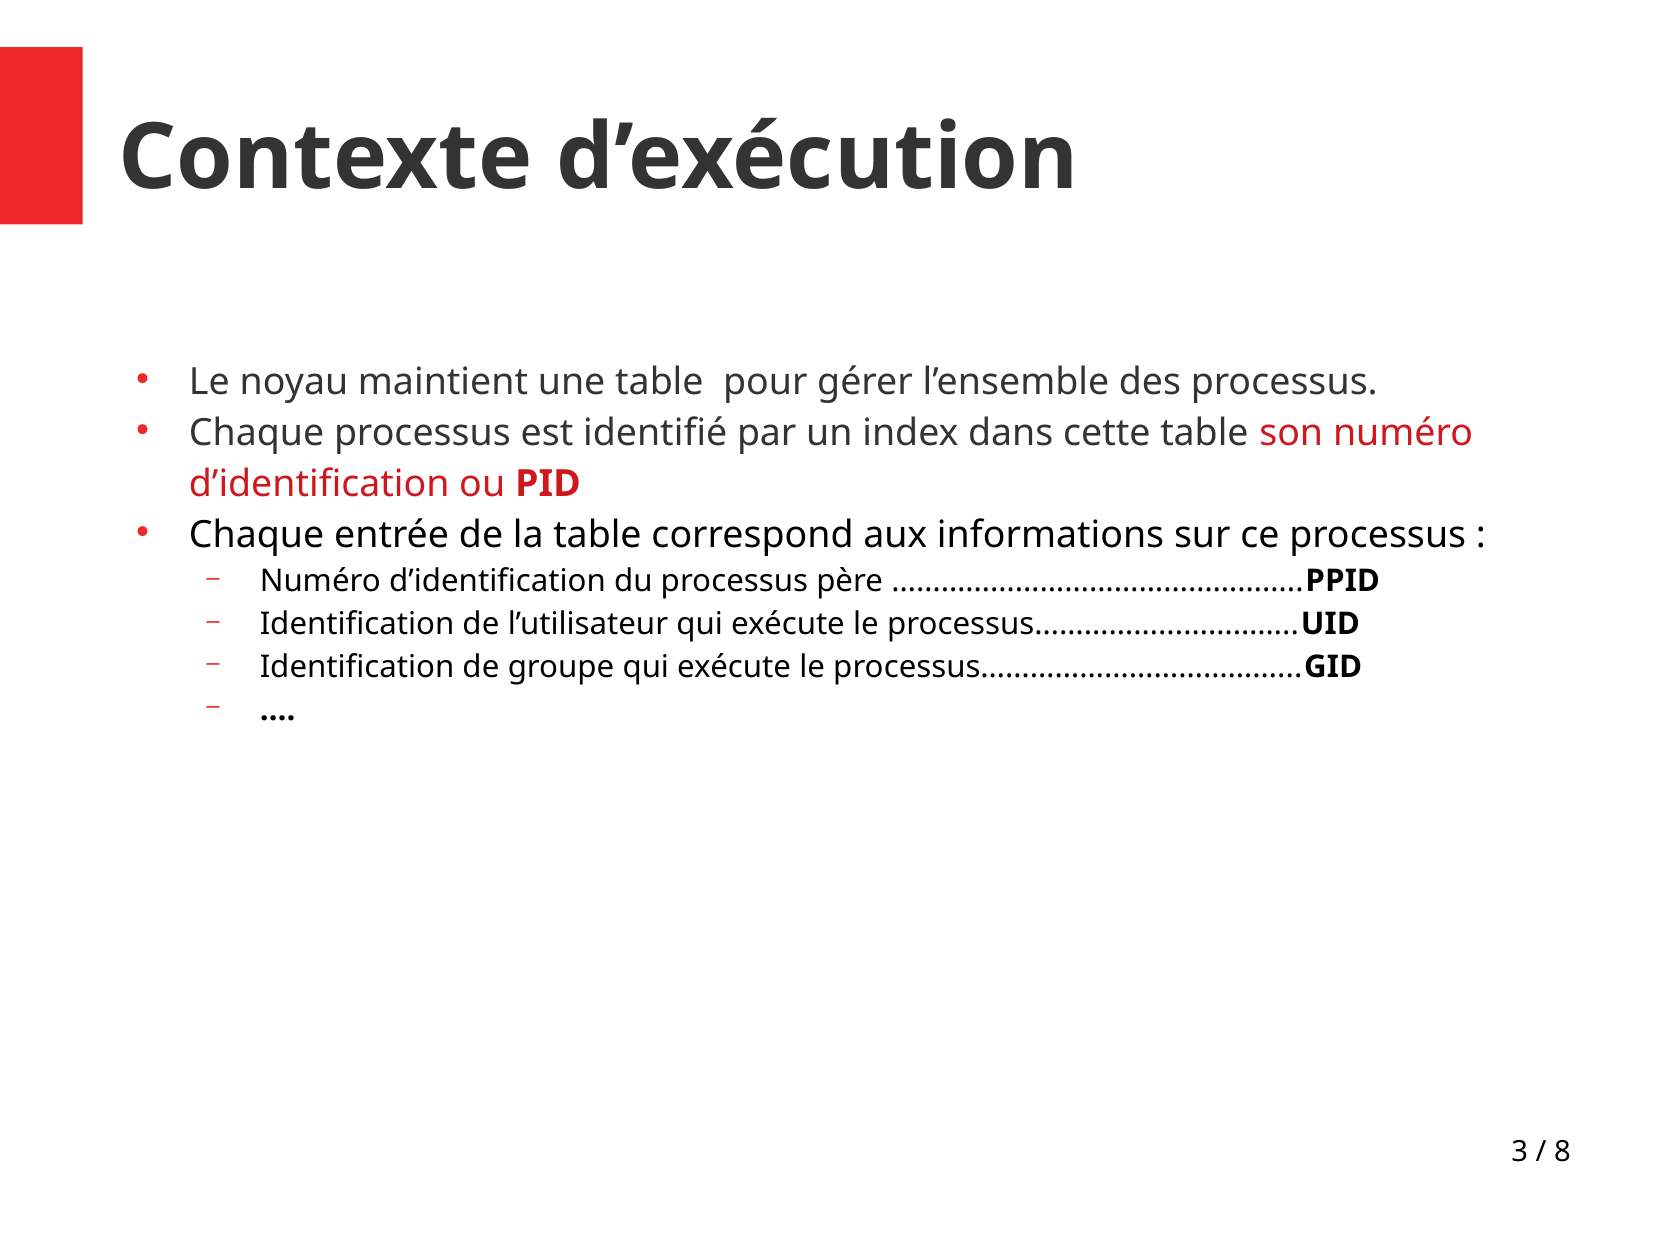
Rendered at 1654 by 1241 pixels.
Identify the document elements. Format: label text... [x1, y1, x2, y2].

title Contexte d’exécution [118, 49, 1571, 257]
list Le noyau maintient une table pour gérer l’ensemble des processus. Chaque processus est identifié par un index dans cette table son numéro d’identification ou PID Chaque entrée de la table correspond aux informations sur ce processus : Numéro d’identification du processus père …………………………………………..PPID Identification de l’utilisateur qui exécute le processus……………...…………..UID Identification de groupe qui exécute le processus………………………………...GID …. [118, 354, 1536, 1074]
